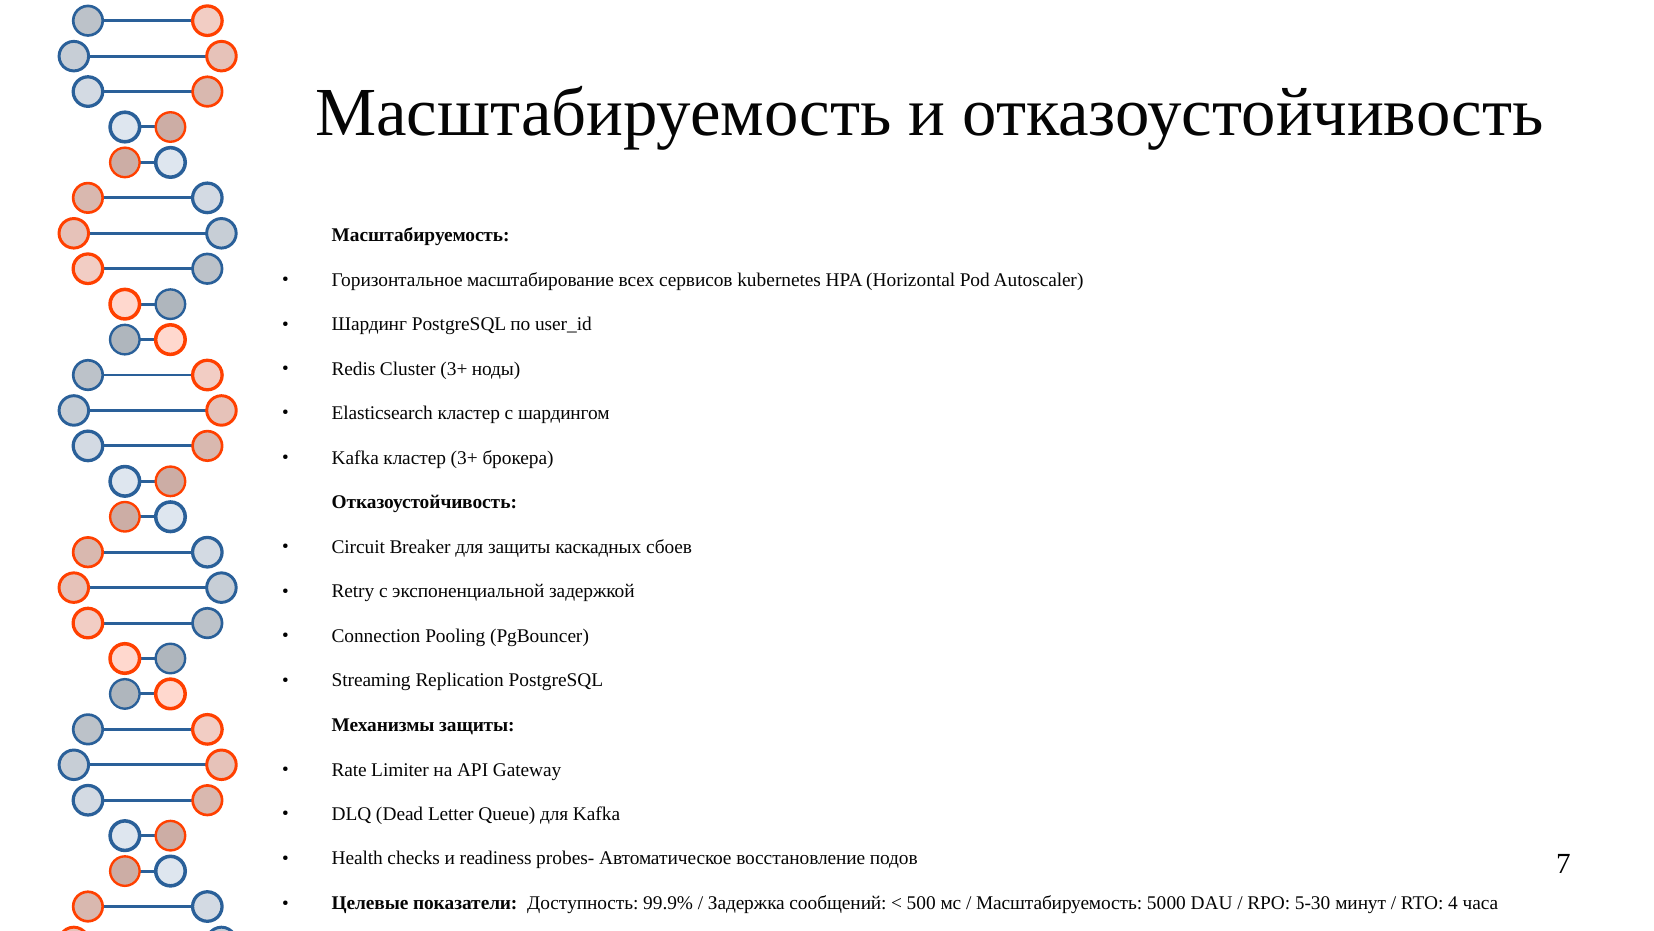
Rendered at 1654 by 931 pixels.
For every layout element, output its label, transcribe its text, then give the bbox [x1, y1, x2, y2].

list Масштабируемость: Горизонтальное масштабирование всех сервисов kubernetes HPA (Horizontal Pod Autoscaler) Шардинг PostgreSQL по user_id Redis Cluster (3+ ноды) Elasticsearch кластер с шардингом Kafka кластер (3+ брокера) Отказоустойчивость: Circuit Breaker для защиты каскадных сбоев Retry с экспоненциальной задержкой Connection Pooling (PgBouncer) Streaming Replication PostgreSQL Механизмы защиты: Rate Limiter на API Gateway DLQ (Dead Letter Queue) для Kafka Health checks и readiness probes- Автоматическое восстановление подов Целевые показатели: Доступность: 99.9% / Задержка сообщений: < 500 мс / Масштабируемость: 5000 DAU / RPO: 5-30 минут / RTO: 4 часа [265, 224, 1595, 916]
title Масштабируемость и отказоустойчивость [265, 35, 1595, 189]
